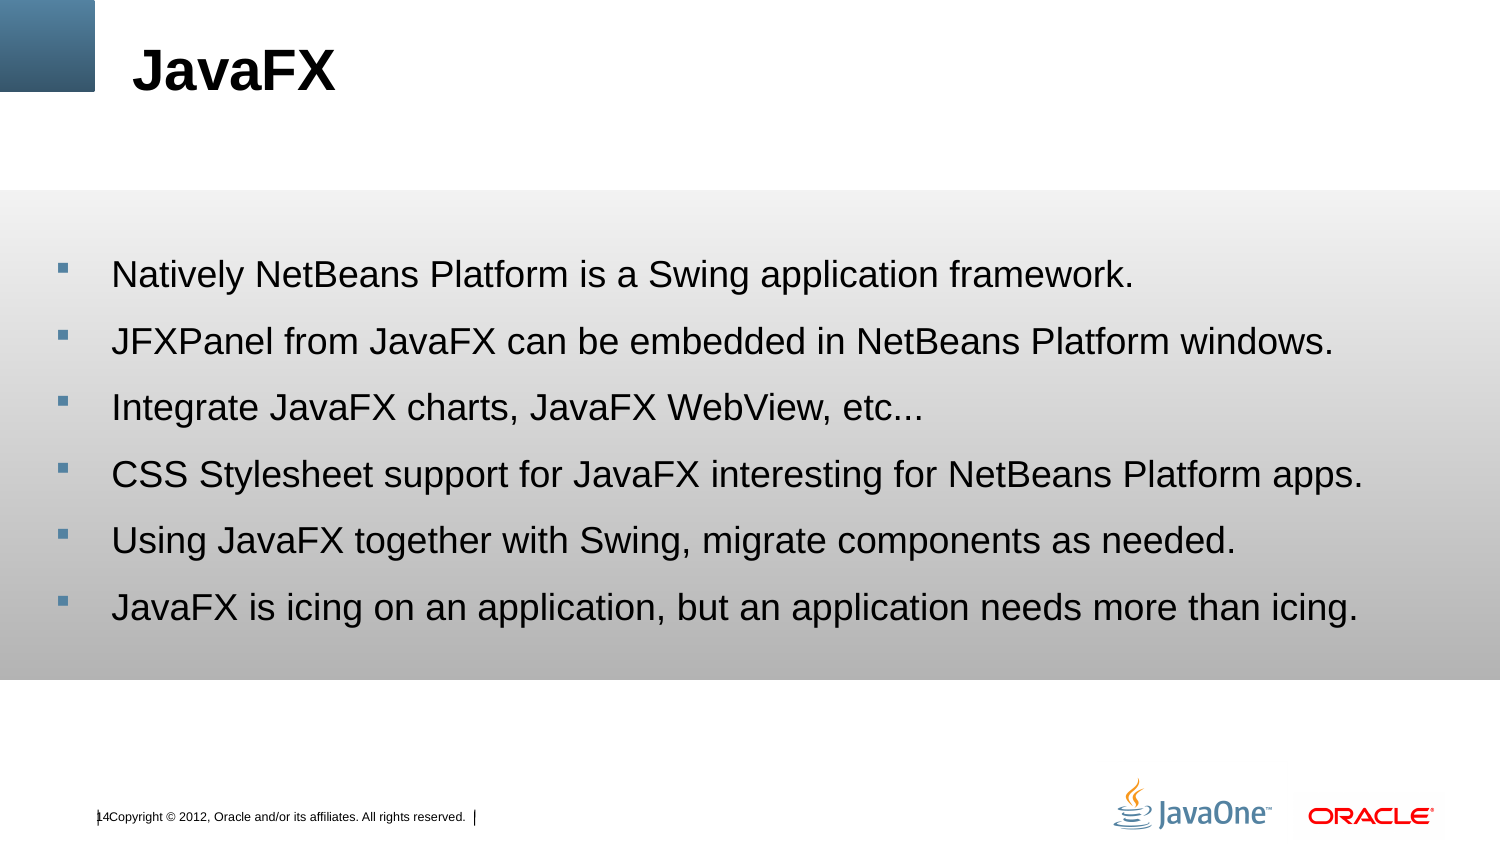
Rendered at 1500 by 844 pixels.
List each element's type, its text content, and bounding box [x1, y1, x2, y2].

picture [1293, 792, 1445, 840]
picture [1097, 761, 1288, 844]
title JavaFX [132, 40, 1407, 166]
list Natively NetBeans Platform is a Swing application framework. JFXPanel from JavaFX can be embedded in NetBeans Platform windows. Integrate JavaFX charts, JavaFX WebView, etc... CSS Stylesheet support for JavaFX interesting for NetBeans Platform apps. Using JavaFX together with Swing, migrate components as needed. JavaFX is icing on an application, but an application needs more than icing. [55, 241, 1499, 648]
